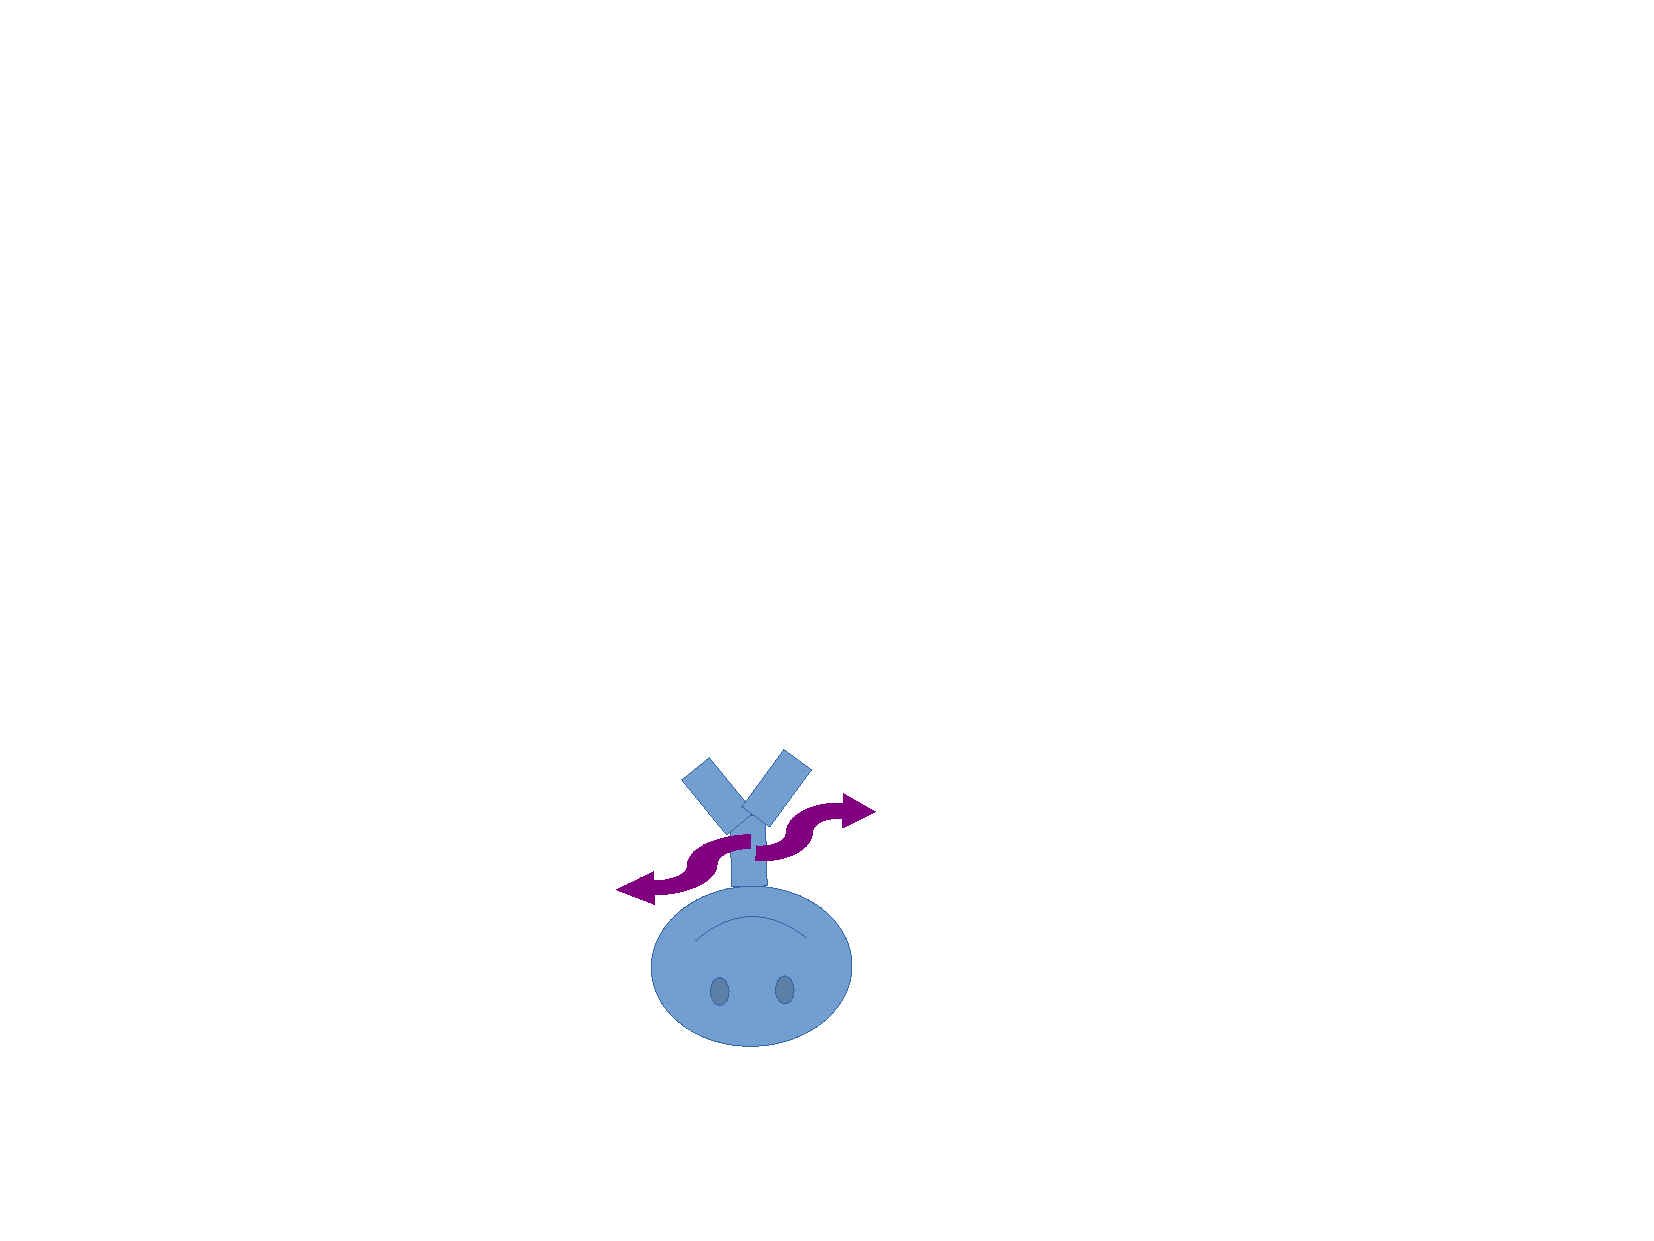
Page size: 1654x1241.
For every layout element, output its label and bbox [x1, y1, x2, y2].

text_box [616, 749, 876, 1047]
